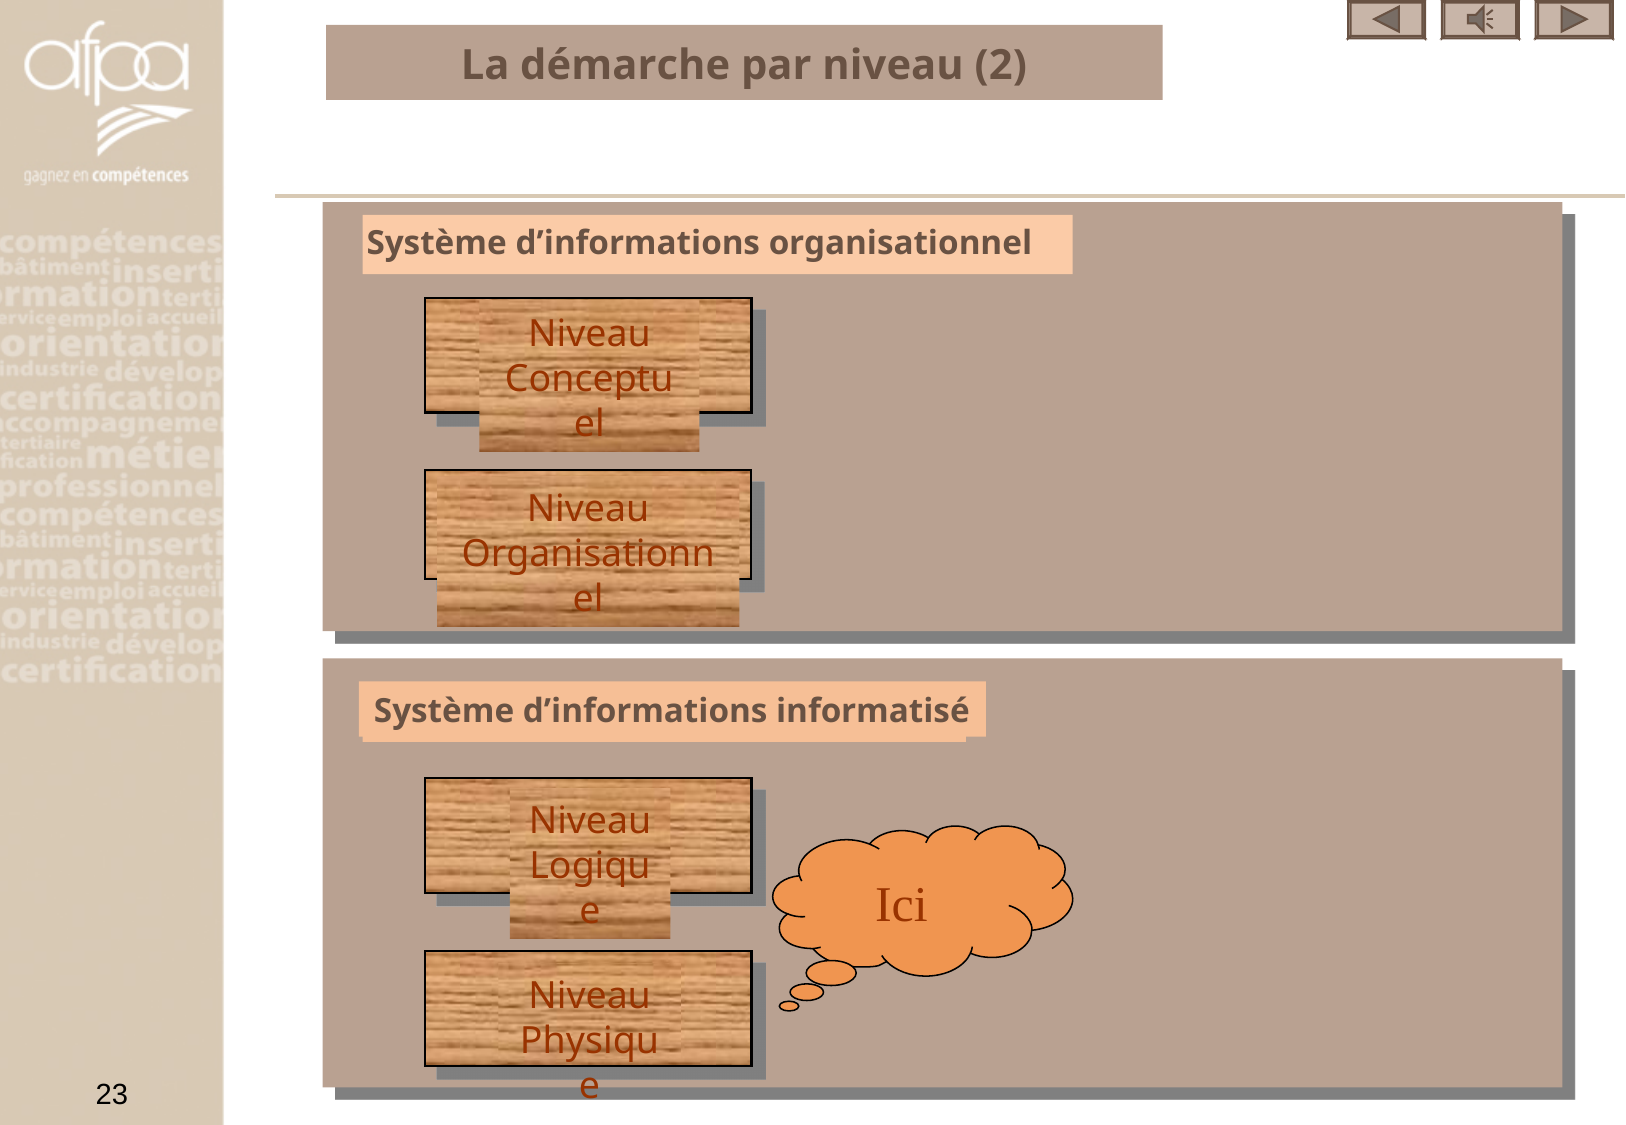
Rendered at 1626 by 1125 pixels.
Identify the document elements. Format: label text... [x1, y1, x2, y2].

text_box [1536, 0, 1613, 39]
text_box [322, 202, 1563, 632]
text_box [1349, 0, 1426, 39]
text_box [322, 658, 1563, 1088]
text_box Niveau Organisationnel [437, 476, 740, 627]
text_box Système d’informations informatisé [358, 681, 986, 737]
text_box [584, 1080, 594, 1086]
text_box Système d’informations organisationnel [351, 213, 1049, 269]
text_box La démarche par niveau (2) [326, 24, 1163, 100]
text_box Ici [860, 863, 1261, 939]
text_box Niveau Physique [498, 963, 681, 1059]
text_box Niveau Conceptuel [479, 300, 700, 452]
picture [0, 0, 1626, 1125]
text_box [1443, 0, 1519, 39]
text_box Niveau Logique [509, 788, 671, 939]
